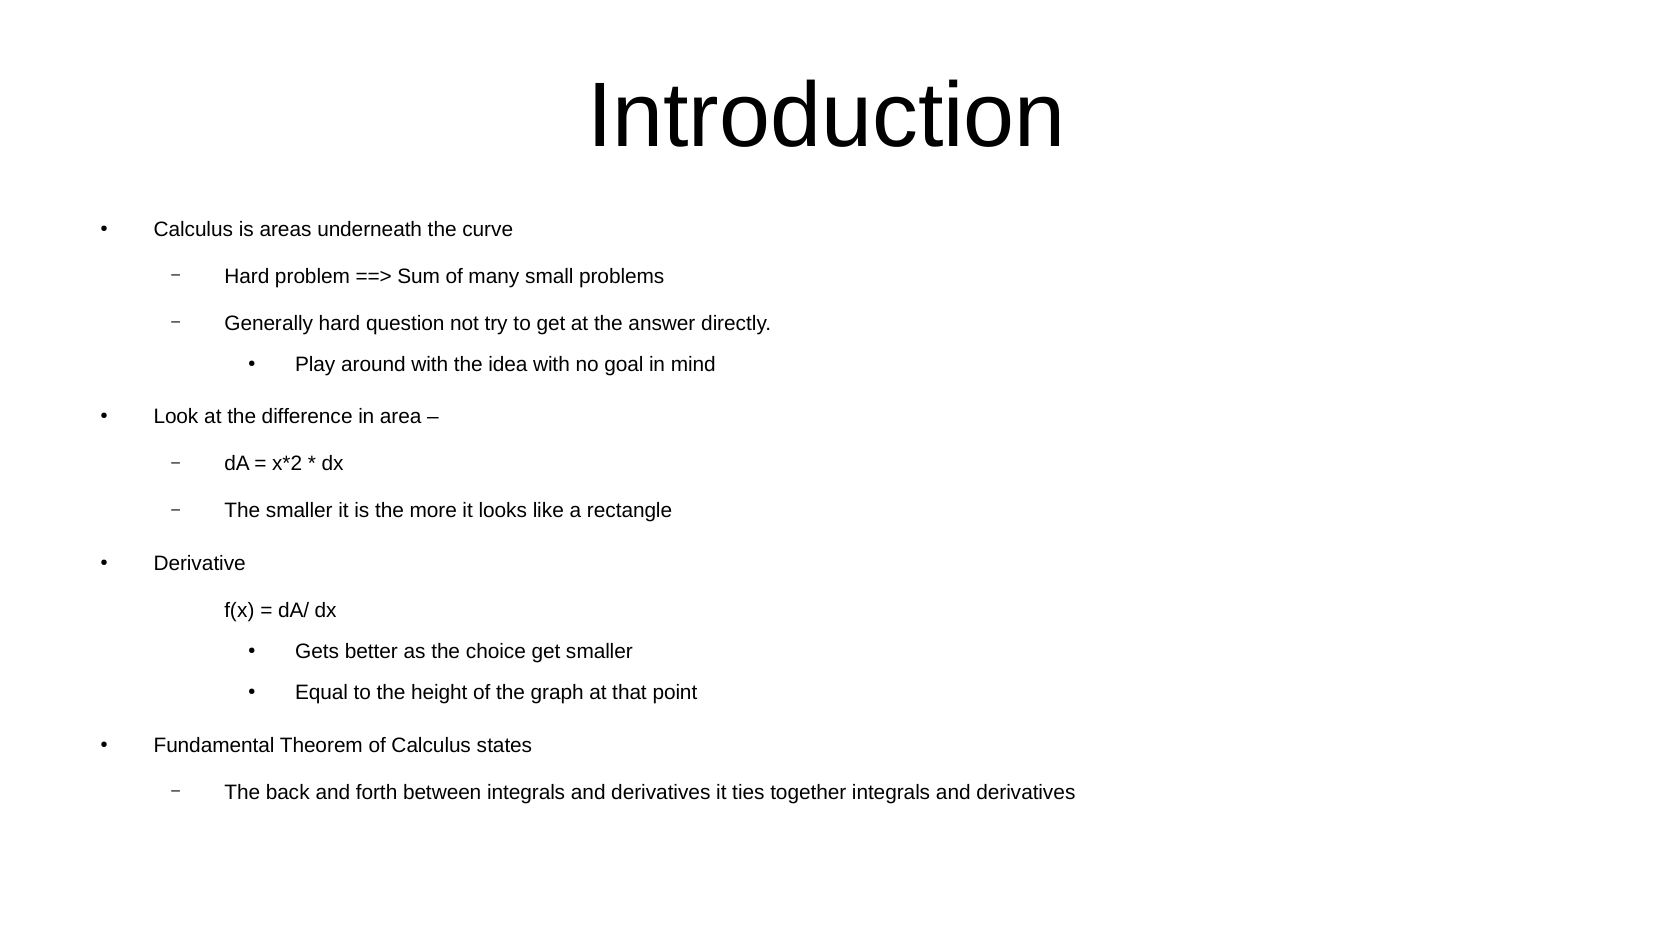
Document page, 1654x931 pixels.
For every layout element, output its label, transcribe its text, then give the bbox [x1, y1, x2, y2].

list Calculus is areas underneath the curve Hard problem ==> Sum of many small problems Generally hard question not try to get at the answer directly. Play around with the idea with no goal in mind Look at the difference in area – dA = x*2 * dx The smaller it is the more it looks like a rectangle Derivative f(x) = dA/ dx Gets better as the choice get smaller Equal to the height of the graph at that point Fundamental Theorem of Calculus states The back and forth between integrals and derivatives it ties together integrals and derivatives [82, 217, 1636, 916]
title Introduction [82, 37, 1571, 193]
